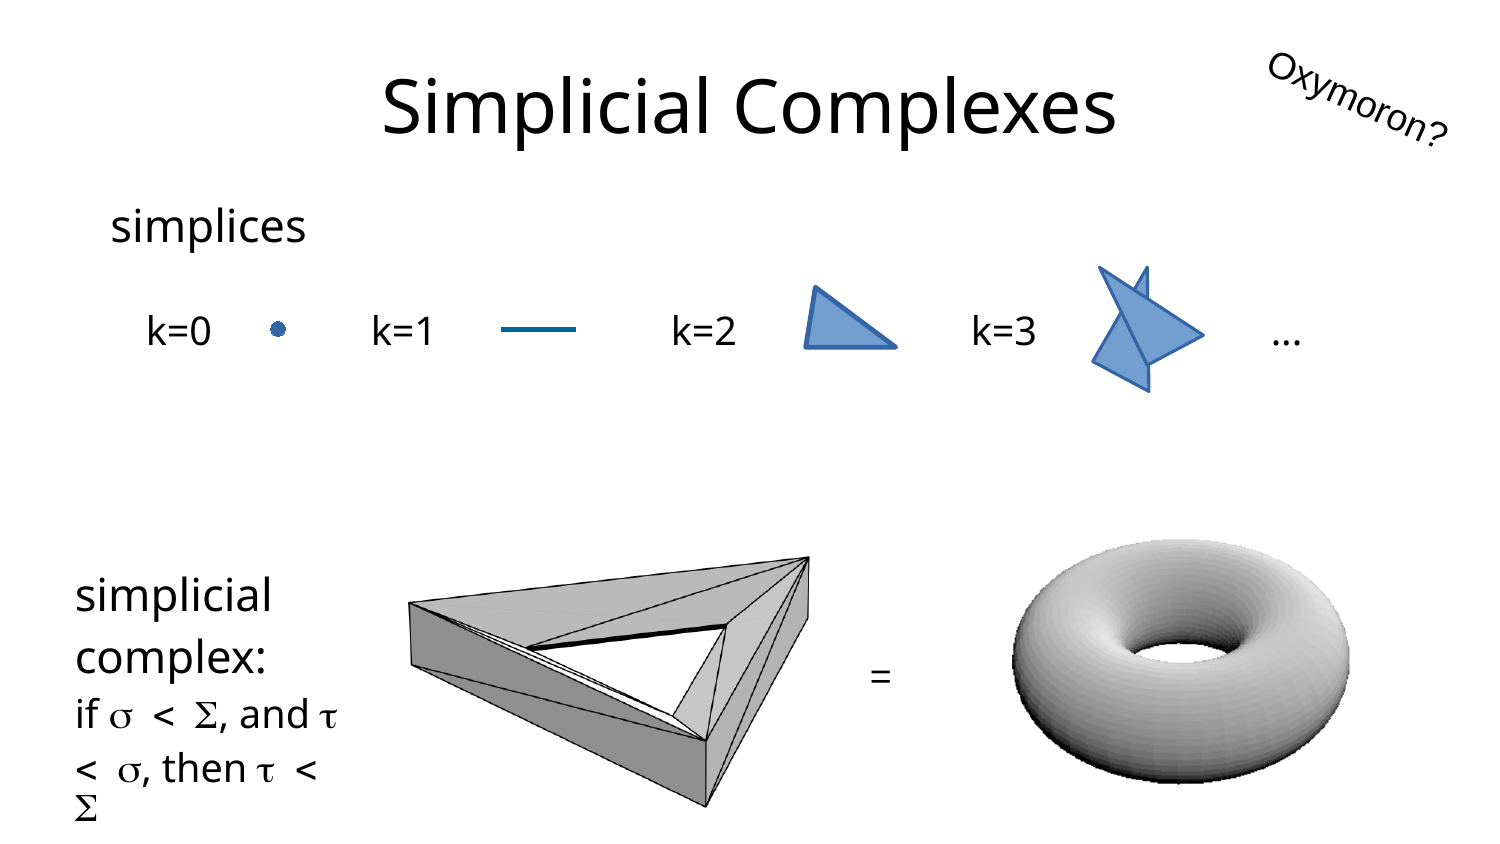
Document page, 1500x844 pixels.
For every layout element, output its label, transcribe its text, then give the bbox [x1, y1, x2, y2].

text_box simplicial complex: if s < S, and t < s, then t < S [60, 555, 376, 776]
text_box [1092, 267, 1204, 392]
text_box [270, 321, 286, 337]
text_box Simplicial Complexes [1281, 33, 1425, 98]
picture [996, 524, 1366, 795]
text_box Simplicial Complexes [75, 33, 1425, 175]
text_box Oxymoron? [1243, 28, 1487, 179]
picture [405, 553, 811, 811]
text_box simplices k=0 k=1 k=2 k=3 ... [75, 197, 1425, 687]
text_box [805, 287, 896, 348]
text_box = [855, 648, 931, 706]
